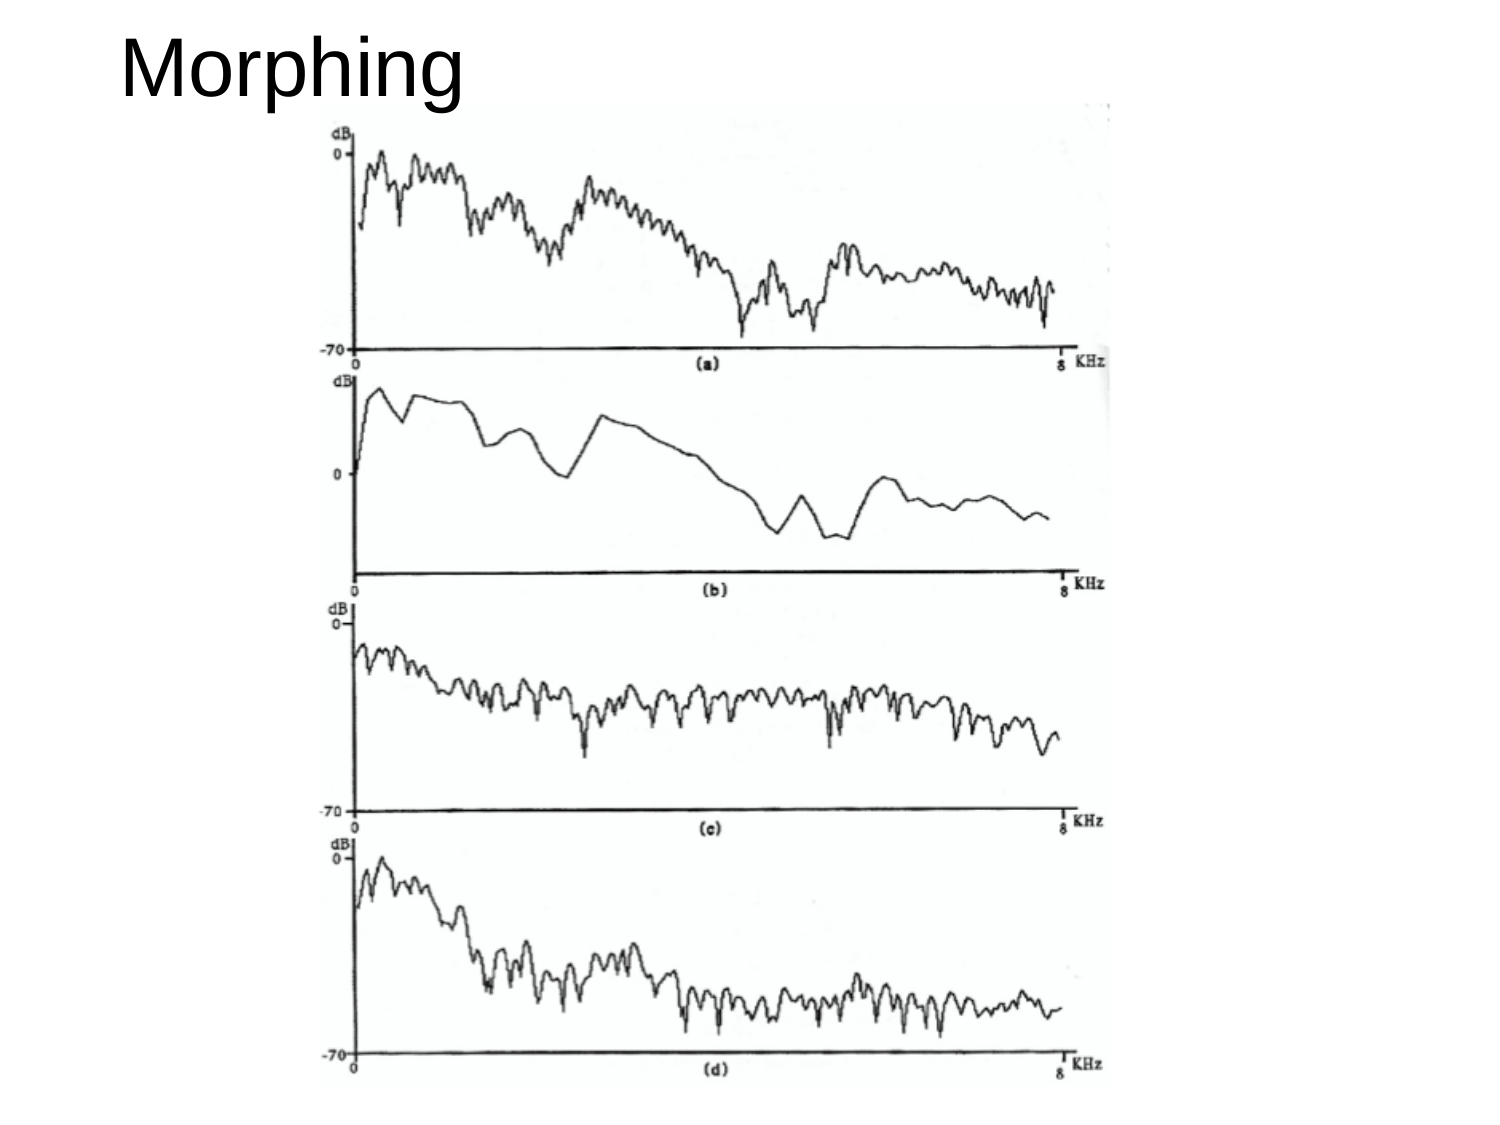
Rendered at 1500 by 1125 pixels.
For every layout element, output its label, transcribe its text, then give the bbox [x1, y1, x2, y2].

picture [300, 163, 1135, 1088]
title Morphing [74, 0, 1352, 163]
